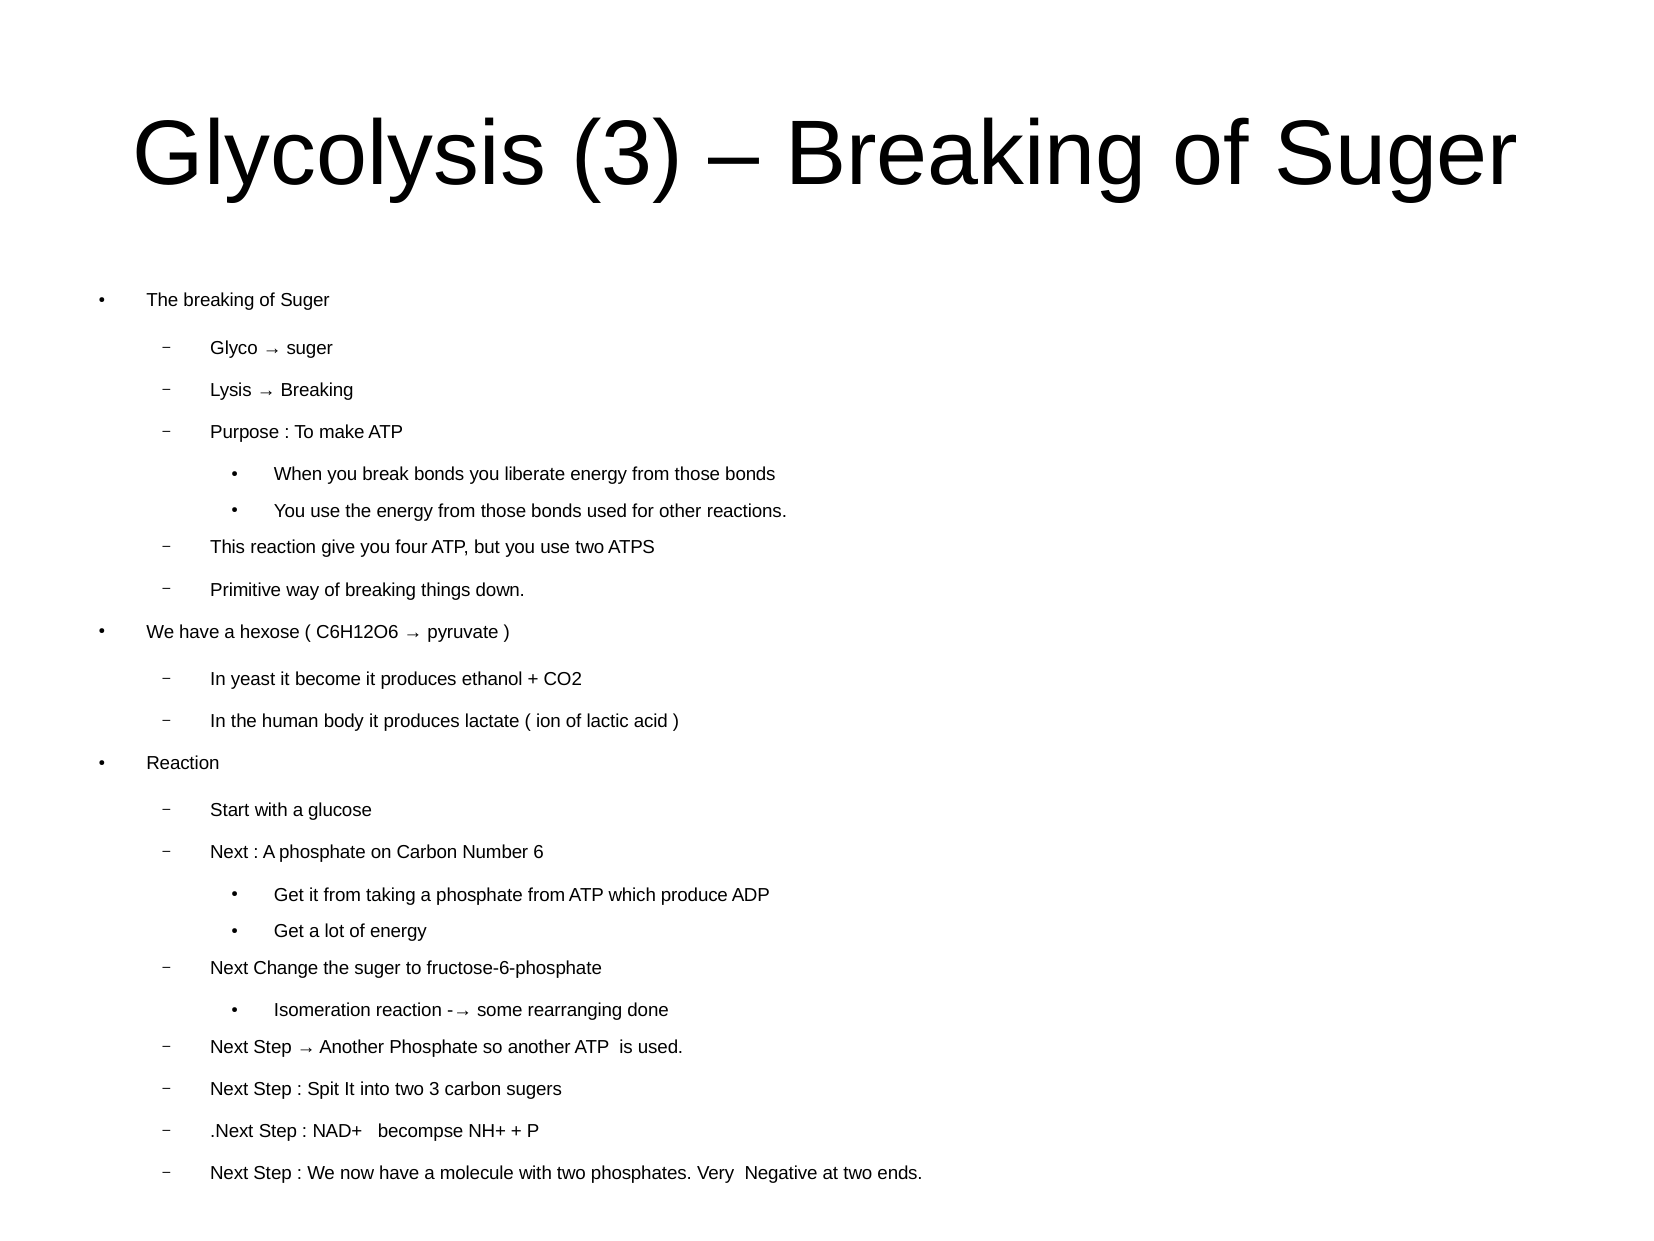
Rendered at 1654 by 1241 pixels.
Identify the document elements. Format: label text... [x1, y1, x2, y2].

list The breaking of Suger Glyco → suger Lysis → Breaking Purpose : To make ATP When you break bonds you liberate energy from those bonds You use the energy from those bonds used for other reactions. This reaction give you four ATP, but you use two ATPS Primitive way of breaking things down. We have a hexose ( C6H12O6 → pyruvate ) In yeast it become it produces ethanol + CO2 In the human body it produces lactate ( ion of lactic acid ) Reaction Start with a glucose Next : A phosphate on Carbon Number 6 Get it from taking a phosphate from ATP which produce ADP Get a lot of energy Next Change the suger to fructose-6-phosphate Isomeration reaction -→ some rearranging done Next Step → Another Phosphate so another ATP is used. Next Step : Spit It into two 3 carbon sugers .Next Step : NAD+ becompse NH+ + P Next Step : We now have a molecule with two phosphates. Very Negative at two ends. [82, 290, 1571, 1186]
title Glycolysis (3) – Breaking of Suger [82, 49, 1571, 257]
